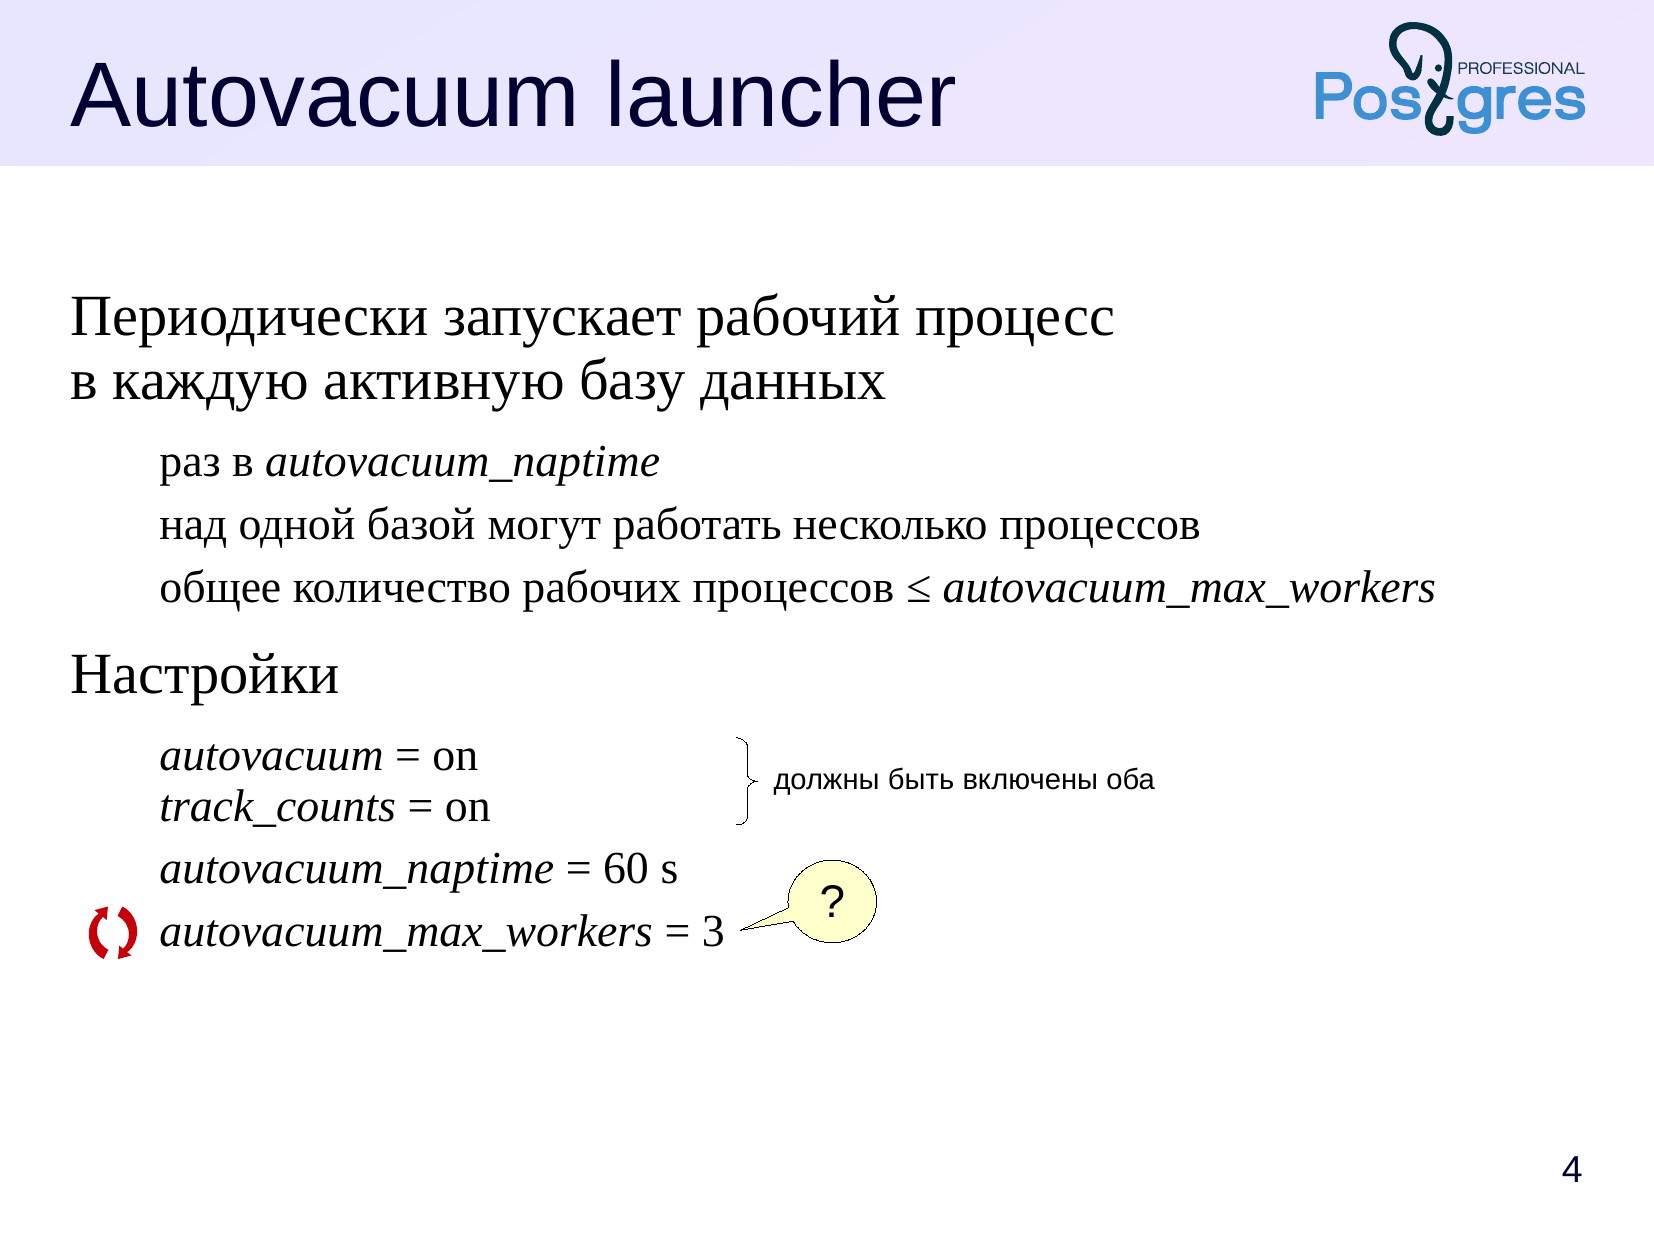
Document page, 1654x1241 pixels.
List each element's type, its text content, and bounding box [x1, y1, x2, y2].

title Autovacuum launcher [70, 43, 1241, 147]
text_box ? [740, 860, 877, 943]
text_box [88, 906, 109, 960]
text_box должны быть включены оба [758, 755, 1171, 804]
text_box [117, 906, 138, 960]
list Периодически запускает рабочий процесс в каждую активную базу данных раз в autovacuum_naptime над одной базой могут работать несколько процессов общее количество рабочих процессов ≤ autovacuum_max_workers Настройки autovacuum = on track_counts = on autovacuum_naptime = 60 s autovacuum_max_workers = 3 [70, 283, 1583, 1141]
